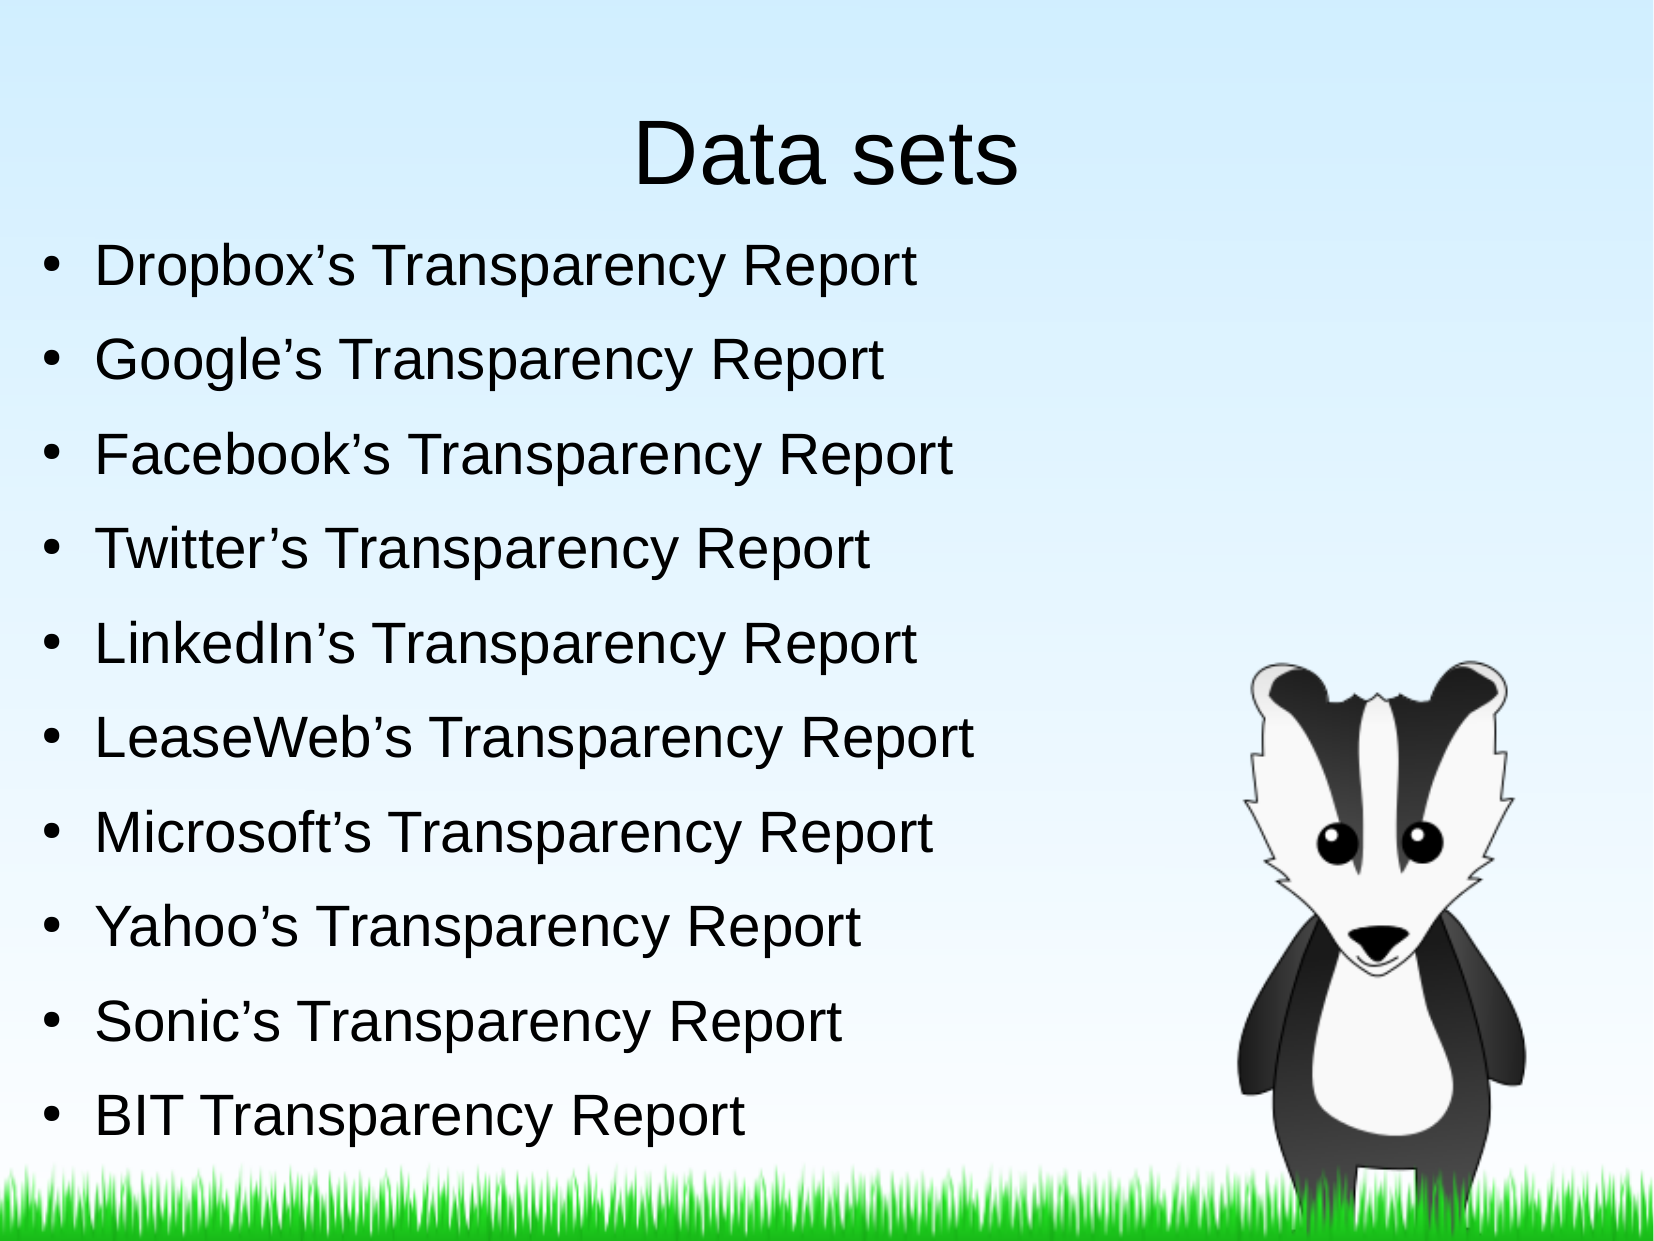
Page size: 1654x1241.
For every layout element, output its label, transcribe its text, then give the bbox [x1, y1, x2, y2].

picture [0, 0, 1654, 1241]
list Dropbox’s Transparency Report Google’s Transparency Report Facebook’s Transparency Report Twitter’s Transparency Report LinkedIn’s Transparency Report LeaseWeb’s Transparency Report Microsoft’s Transparency Report Yahoo’s Transparency Report Sonic’s Transparency Report BIT Transparency Report [23, 232, 1512, 1146]
title Data sets [82, 49, 1571, 257]
